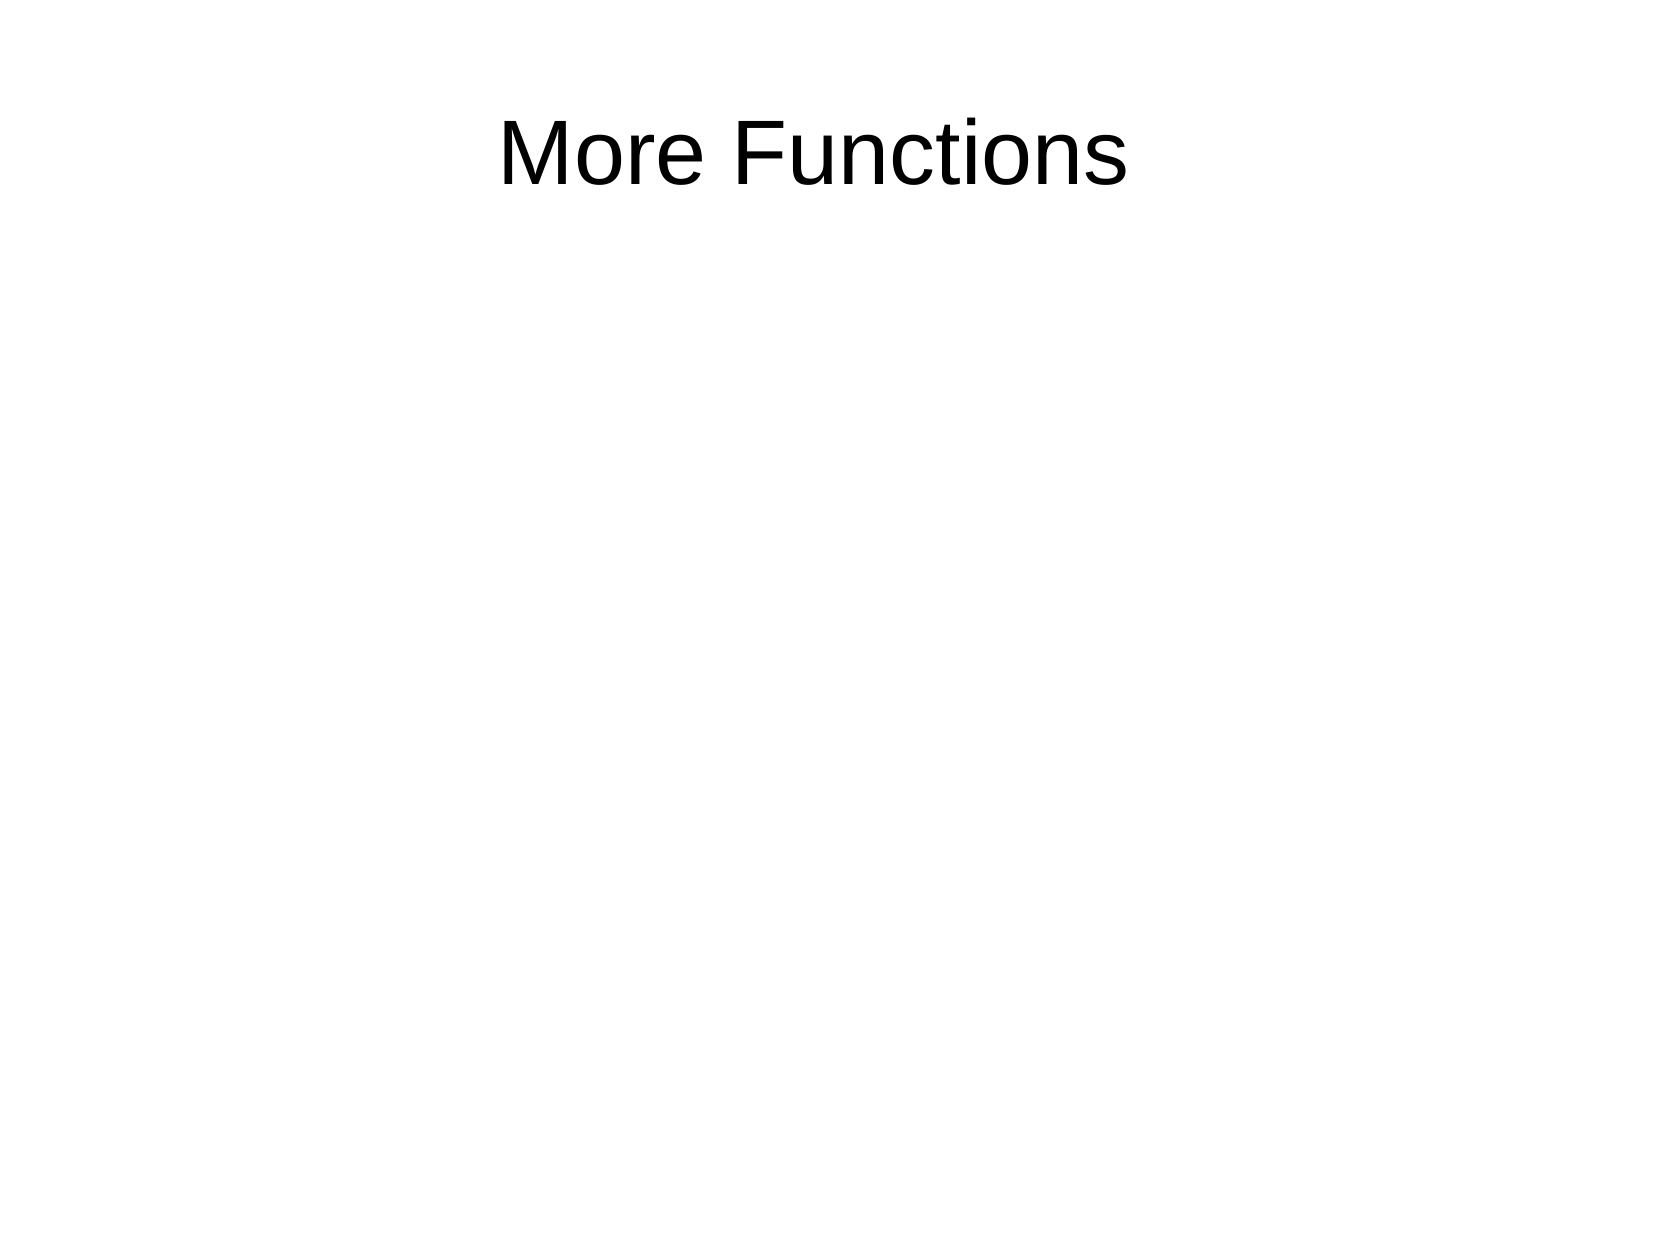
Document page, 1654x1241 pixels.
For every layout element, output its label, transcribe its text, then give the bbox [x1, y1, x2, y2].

title More Functions [82, 49, 1571, 257]
